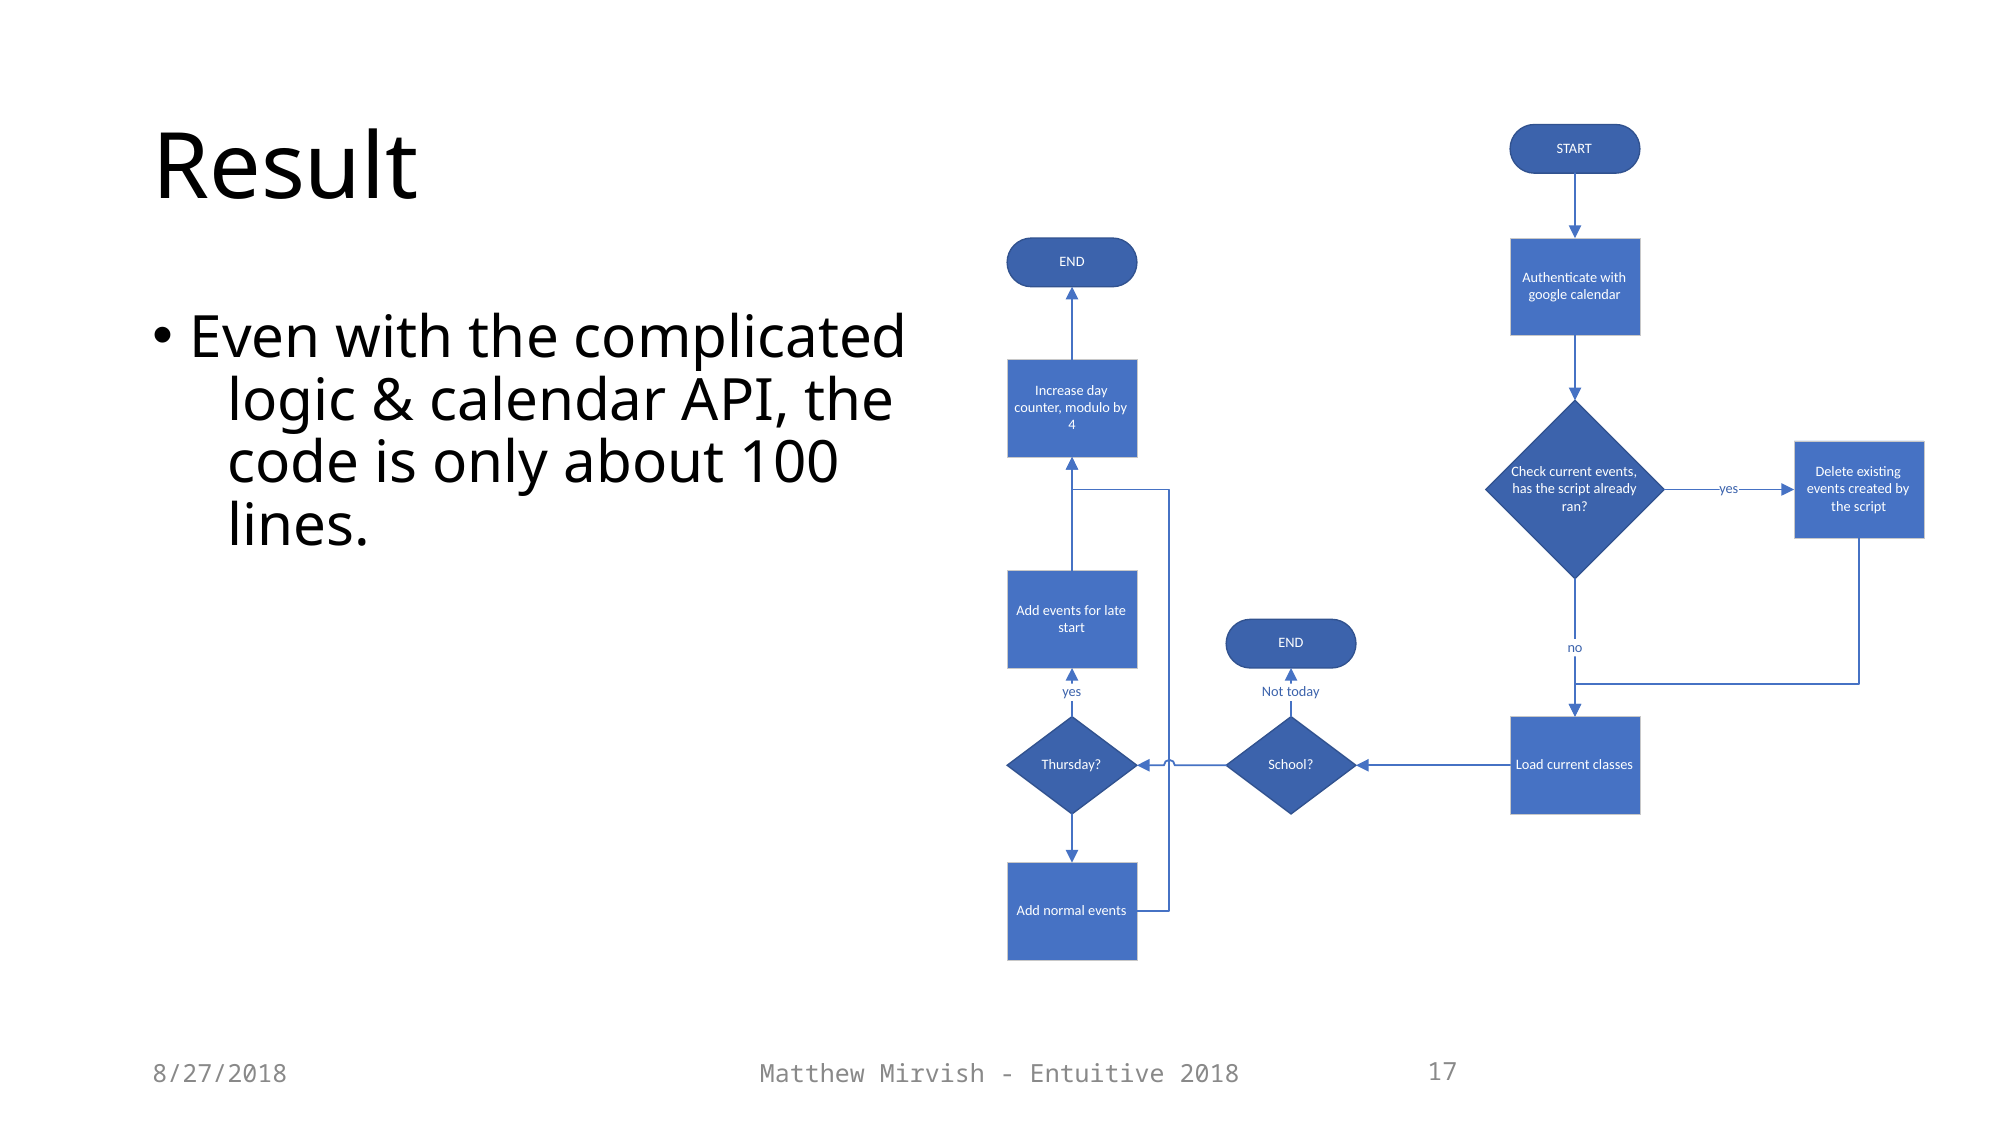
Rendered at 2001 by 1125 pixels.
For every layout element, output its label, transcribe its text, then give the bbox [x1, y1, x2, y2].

title Result [137, 59, 1863, 278]
text_box 8/27/2018 [137, 1042, 588, 1103]
text_box Matthew Mirvish - Entuitive 2018 [662, 1042, 1338, 1103]
list Even with the complicated logic & calendar API, the code is only about 100 lines. [137, 299, 988, 1014]
picture [972, 90, 1958, 994]
text_box 17 [1412, 1042, 1863, 1103]
